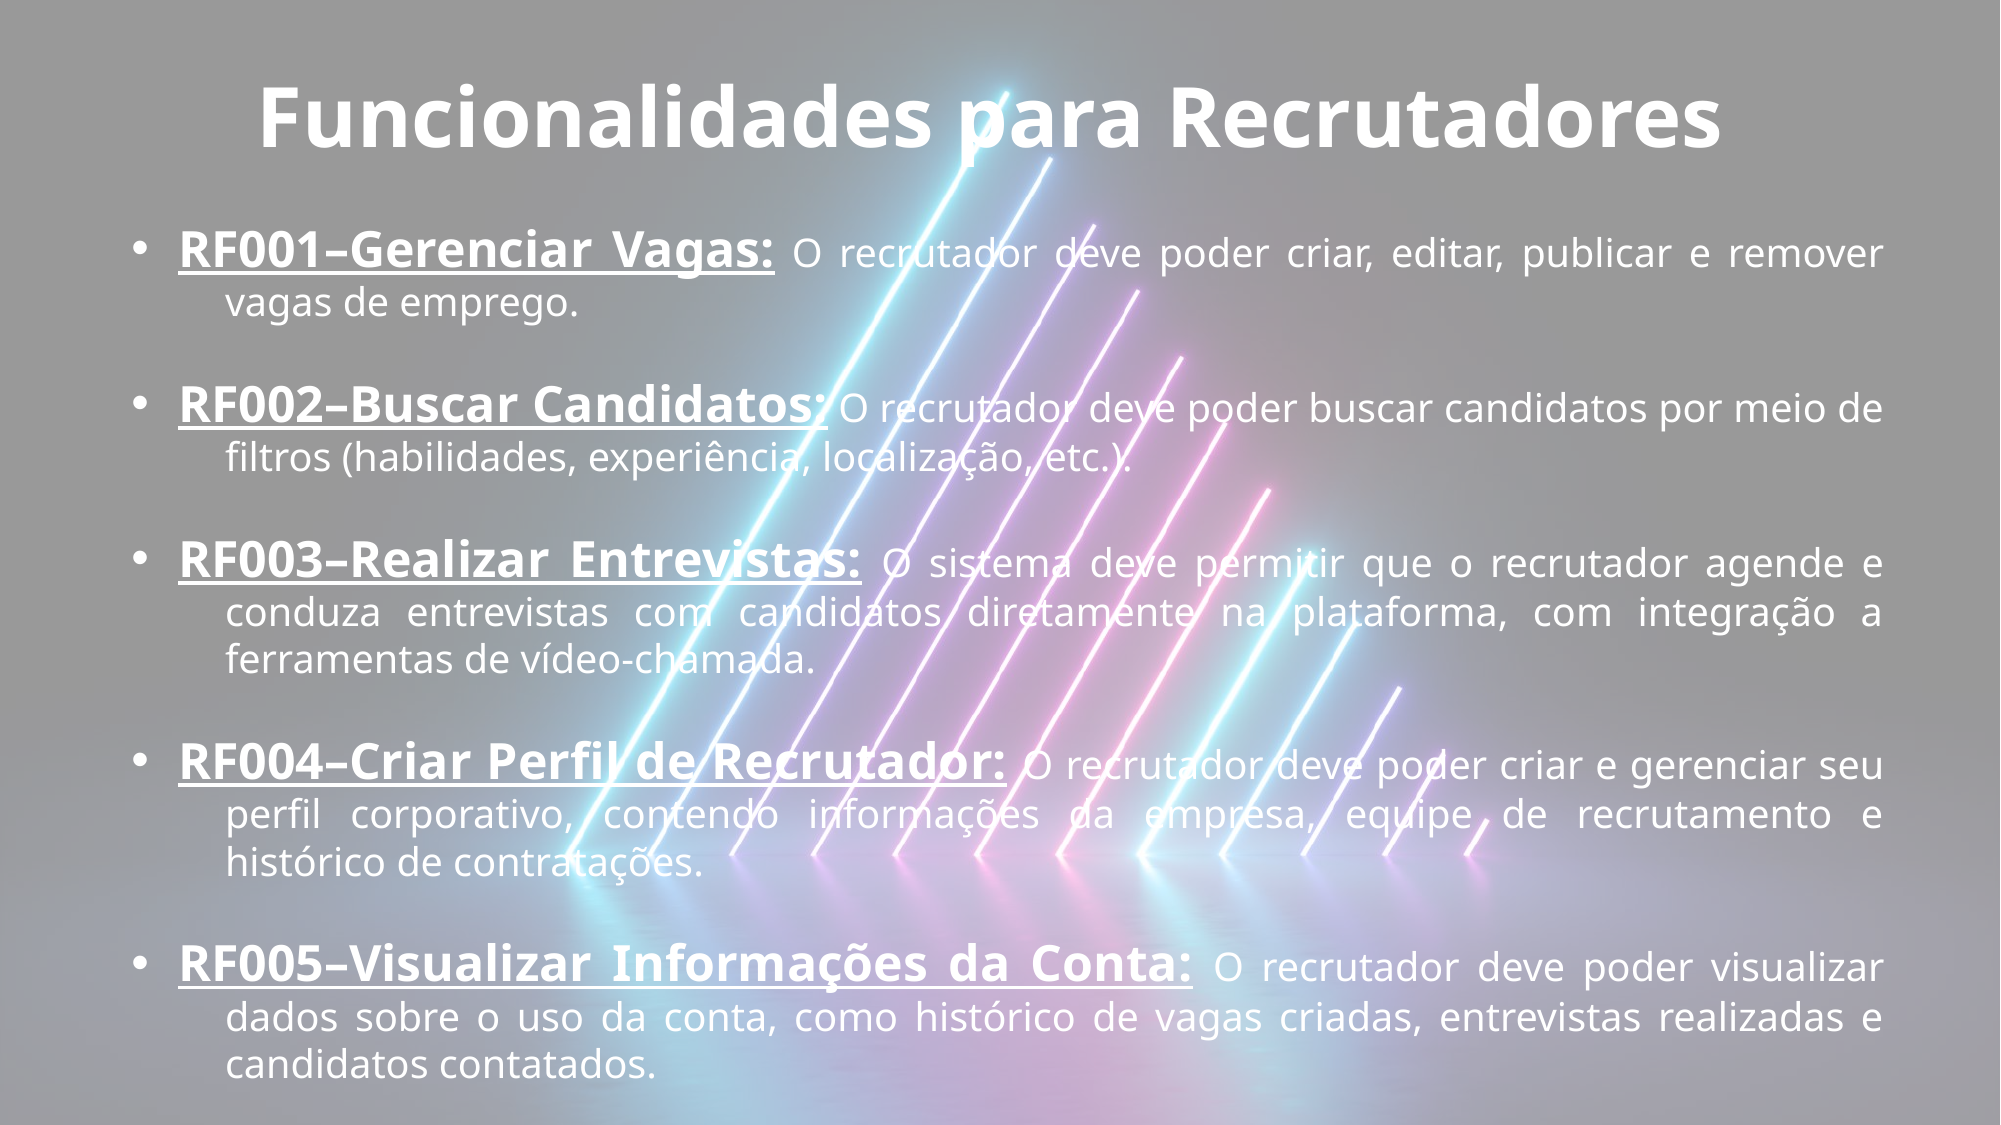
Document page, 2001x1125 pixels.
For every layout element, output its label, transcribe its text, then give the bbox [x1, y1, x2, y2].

picture [0, 0, 2000, 1125]
text_box RF001–Gerenciar Vagas: O recrutador deve poder criar, editar, publicar e remover vagas de emprego. RF002–Buscar Candidatos: O recrutador deve poder buscar candidatos por meio de filtros (habilidades, experiência, localização, etc.). RF003–Realizar Entrevistas: O sistema deve permitir que o recrutador agende e conduza entrevistas com candidatos diretamente na plataforma, com integração a ferramentas de vídeo-chamada. RF004–Criar Perfil de Recrutador: O recrutador deve poder criar e gerenciar seu perfil corporativo, contendo informações da empresa, equipe de recrutamento e histórico de contratações. RF005–Visualizar Informações da Conta: O recrutador deve poder visualizar dados sobre o uso da conta, como histórico de vagas criadas, entrevistas realizadas e candidatos contatados. [116, 209, 1901, 1125]
title Funcionalidades para Recrutadores [79, 68, 1903, 282]
